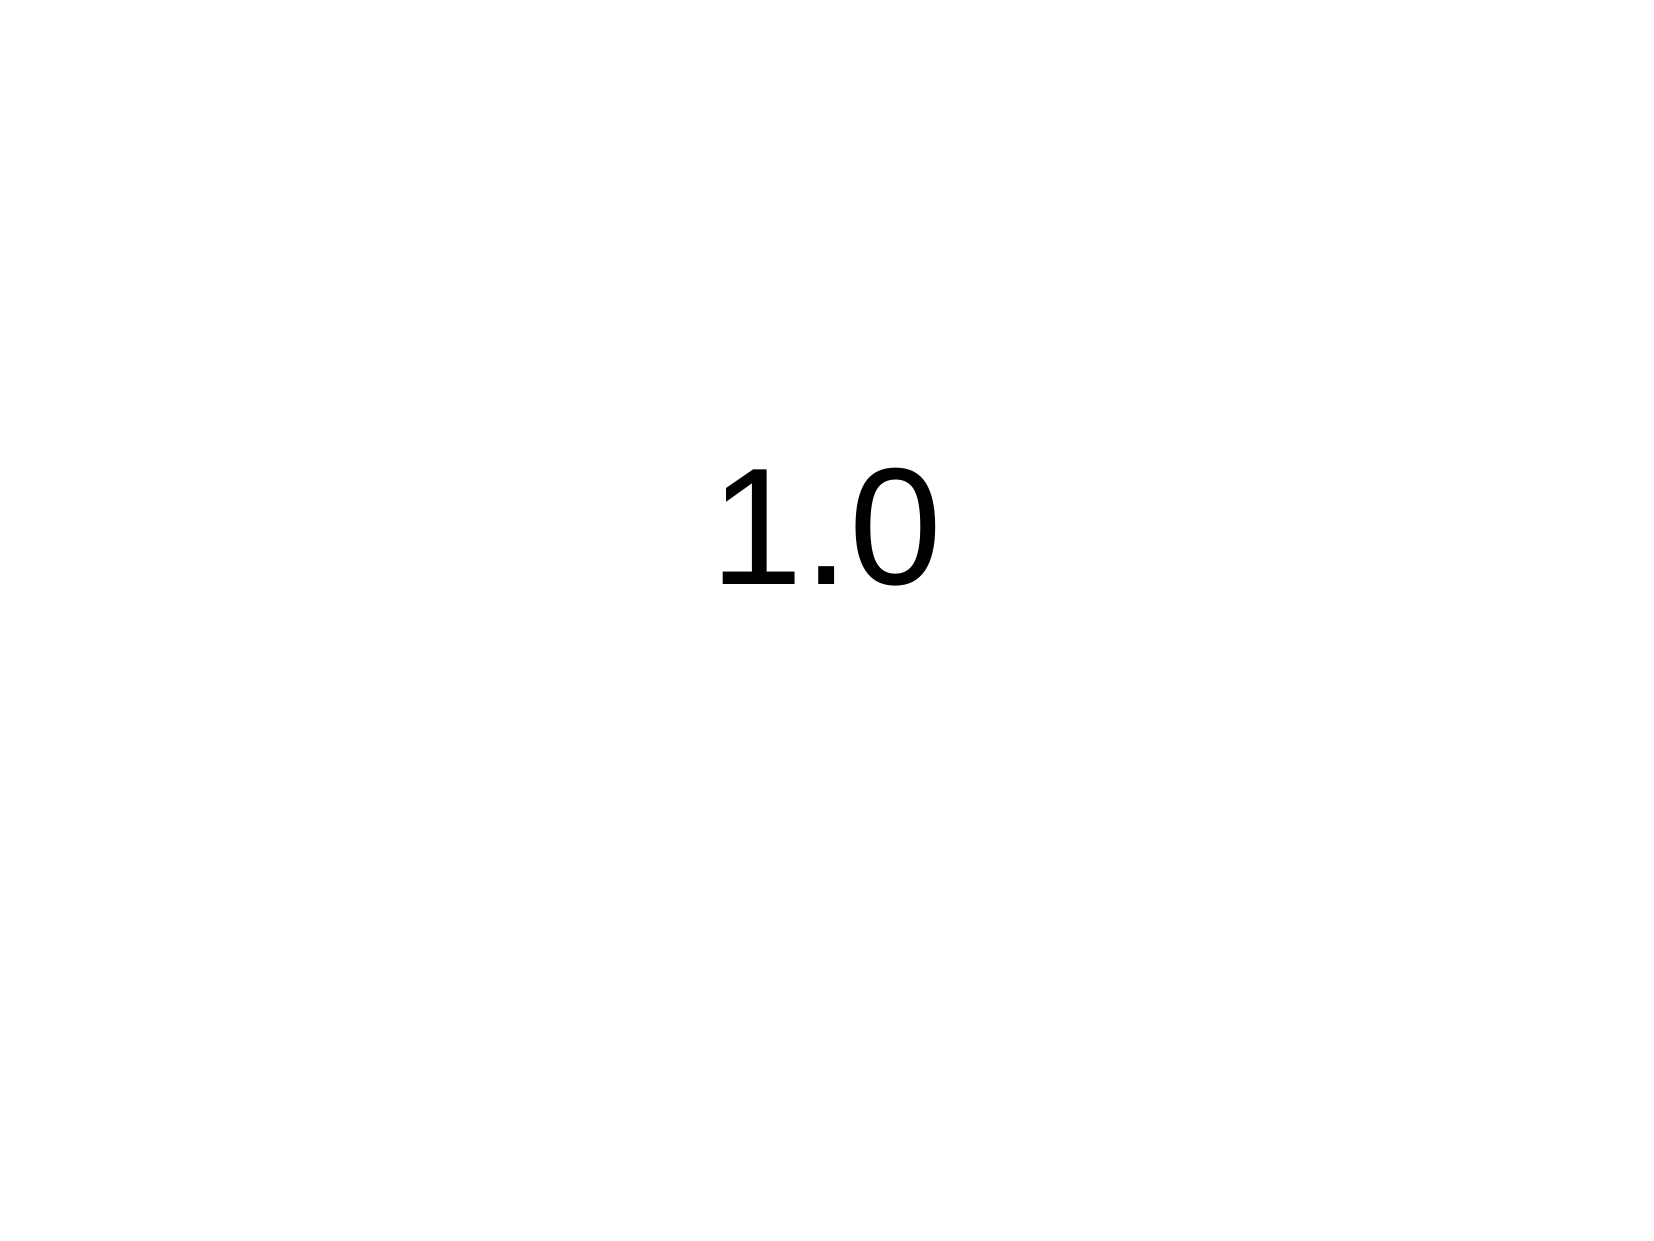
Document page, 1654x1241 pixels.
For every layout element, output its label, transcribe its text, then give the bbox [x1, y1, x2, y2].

text_box 1.0 [144, 426, 1510, 628]
